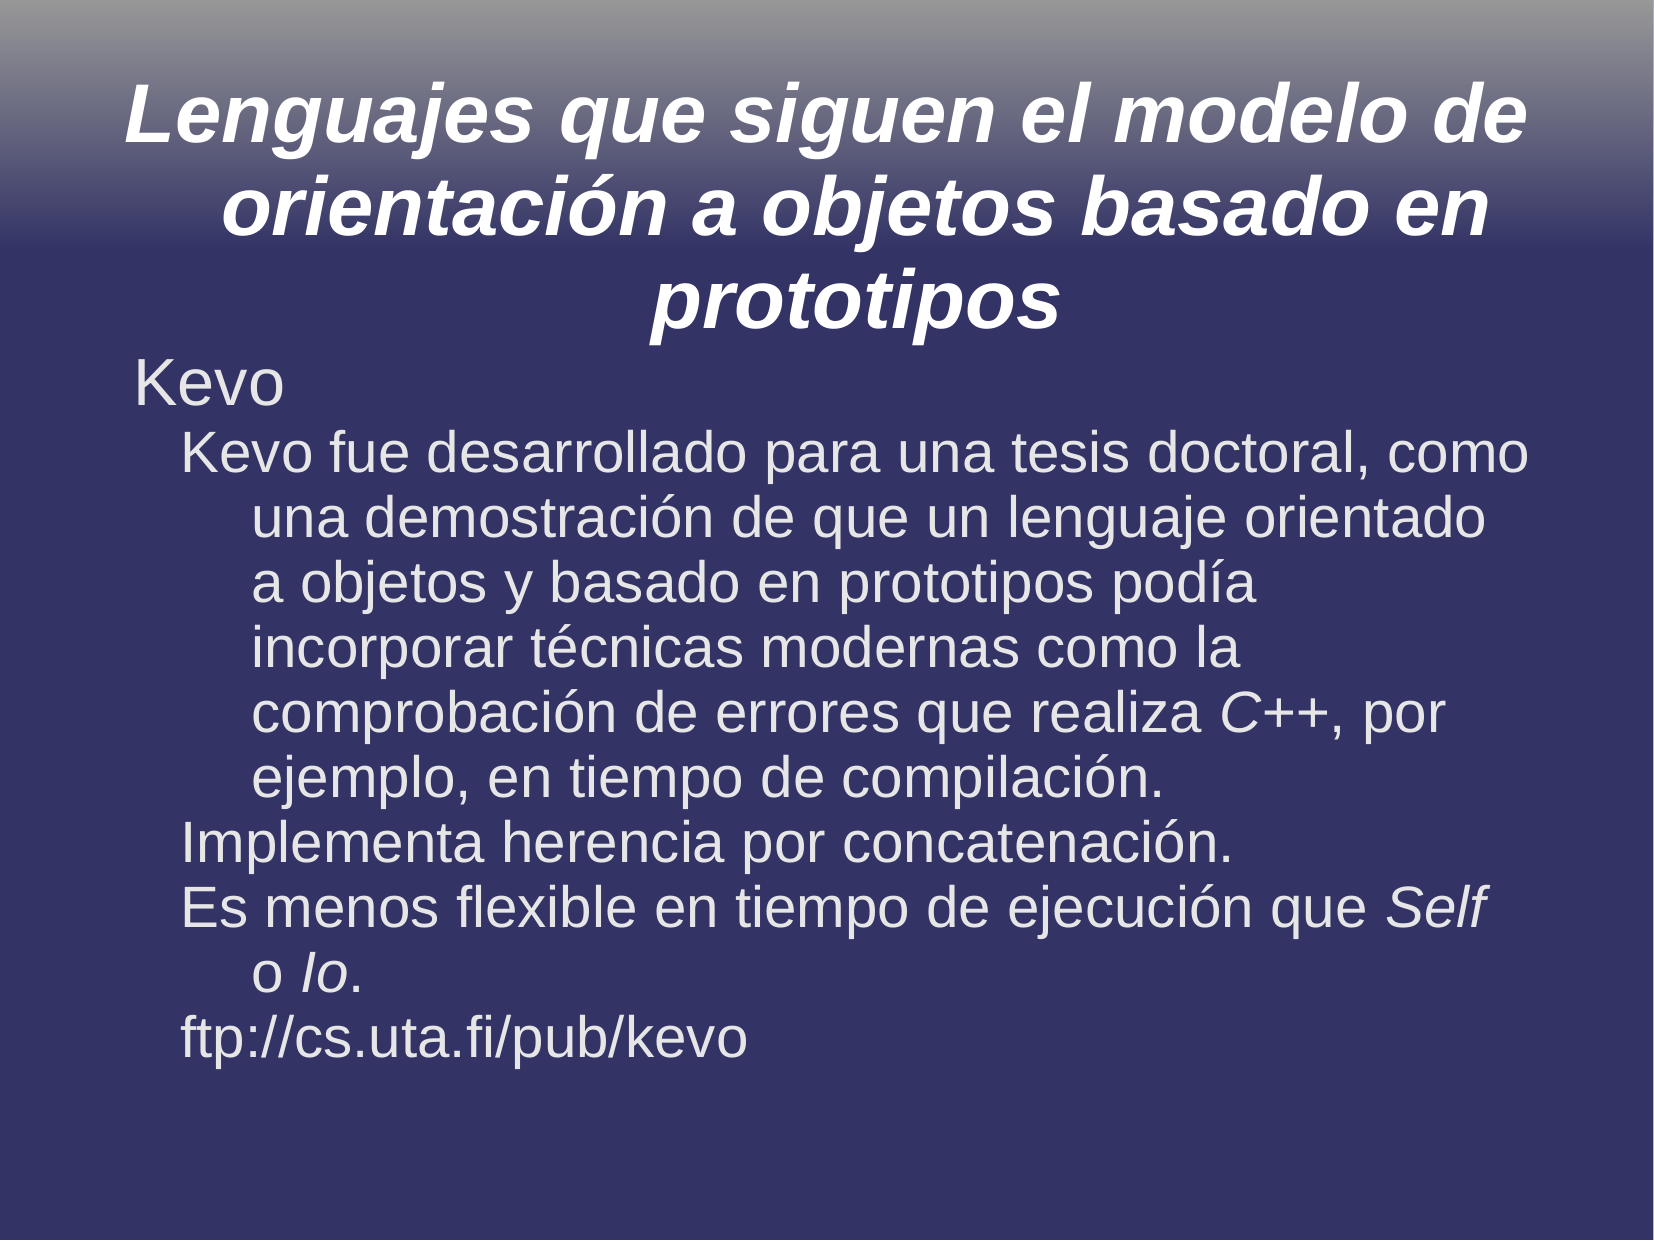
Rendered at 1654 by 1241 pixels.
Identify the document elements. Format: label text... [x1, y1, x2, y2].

list Kevo Kevo fue desarrollado para una tesis doctoral, como una demostración de que un lenguaje orientado a objetos y basado en prototipos podía incorporar técnicas modernas como la comprobación de errores que realiza C++, por ejemplo, en tiempo de compilación. Implementa herencia por concatenación. Es menos flexible en tiempo de ejecución que Self o Io. ftp://cs.uta.fi/pub/kevo [121, 344, 1534, 1127]
title Lenguajes que siguen el modelo de orientación a objetos basado en prototipos [121, 65, 1534, 344]
